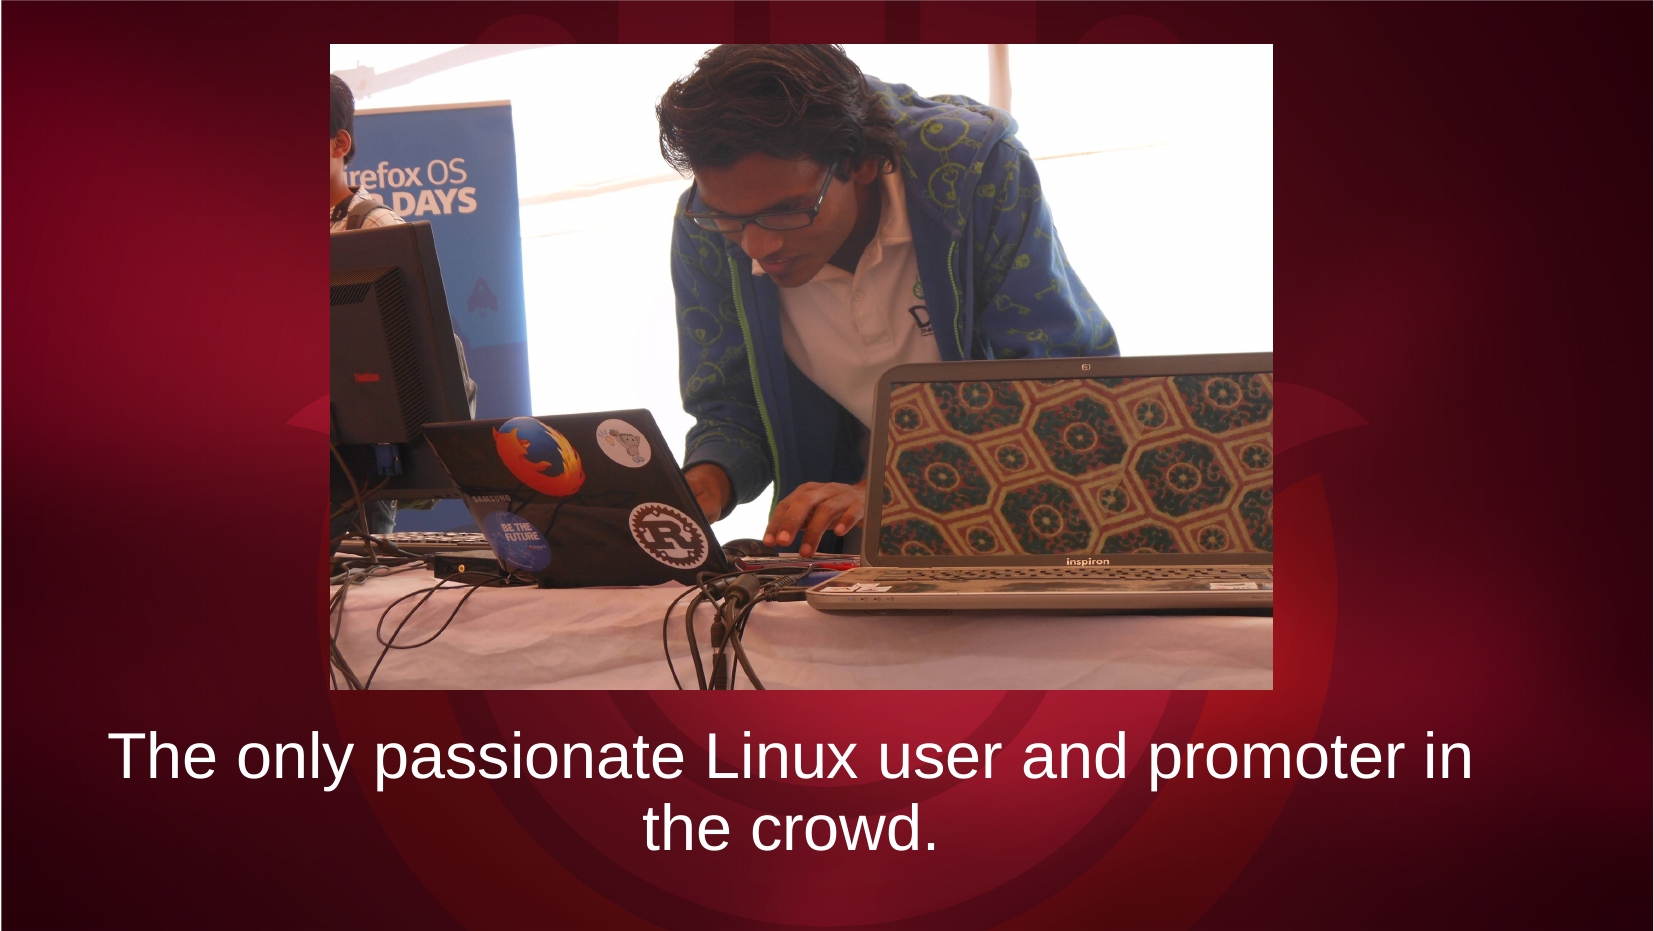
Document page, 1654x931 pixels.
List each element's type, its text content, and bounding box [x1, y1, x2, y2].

title The only passionate Linux user and promoter in the crowd. [82, 714, 1501, 871]
picture [0, 0, 1654, 931]
